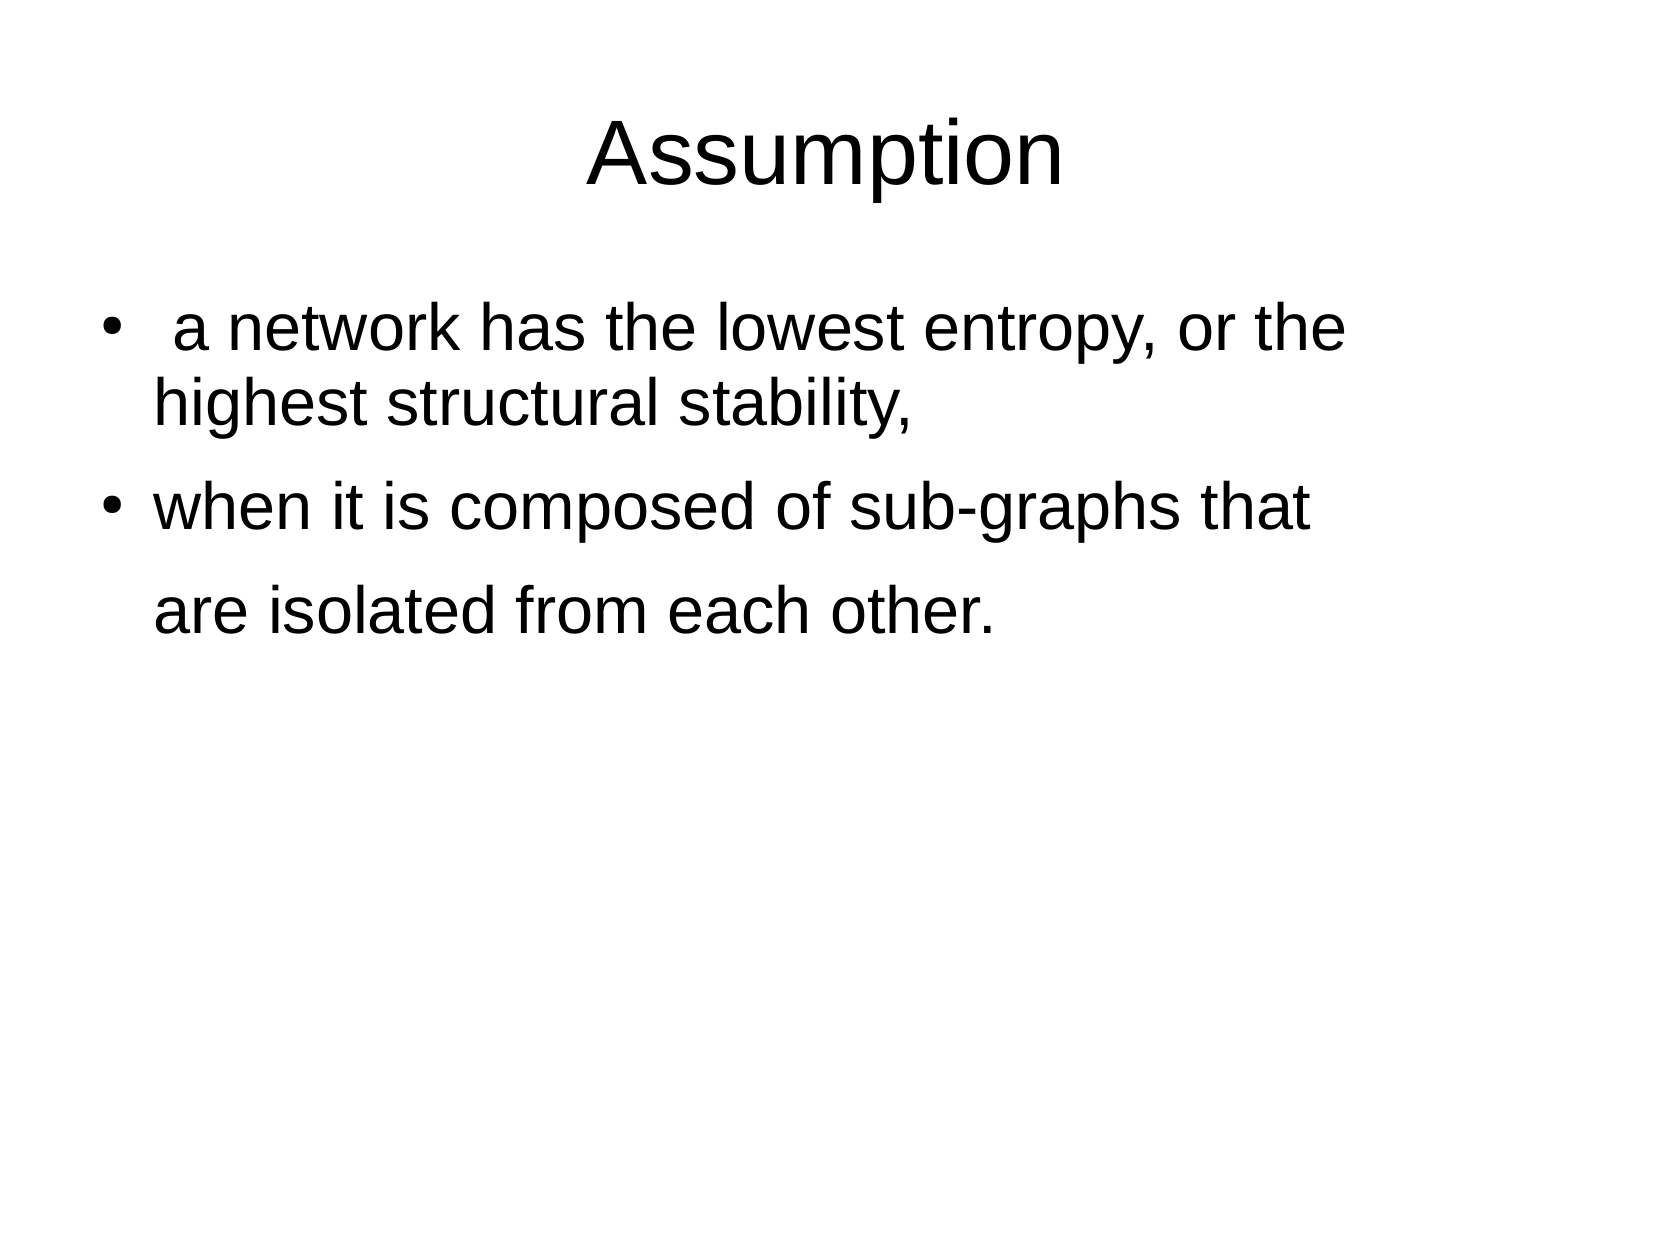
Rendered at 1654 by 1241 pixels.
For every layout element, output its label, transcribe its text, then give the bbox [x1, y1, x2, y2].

title Assumption [82, 49, 1571, 257]
list a network has the lowest entropy, or the highest structural stability, when it is composed of sub-graphs that are isolated from each other. [82, 290, 1538, 1010]
